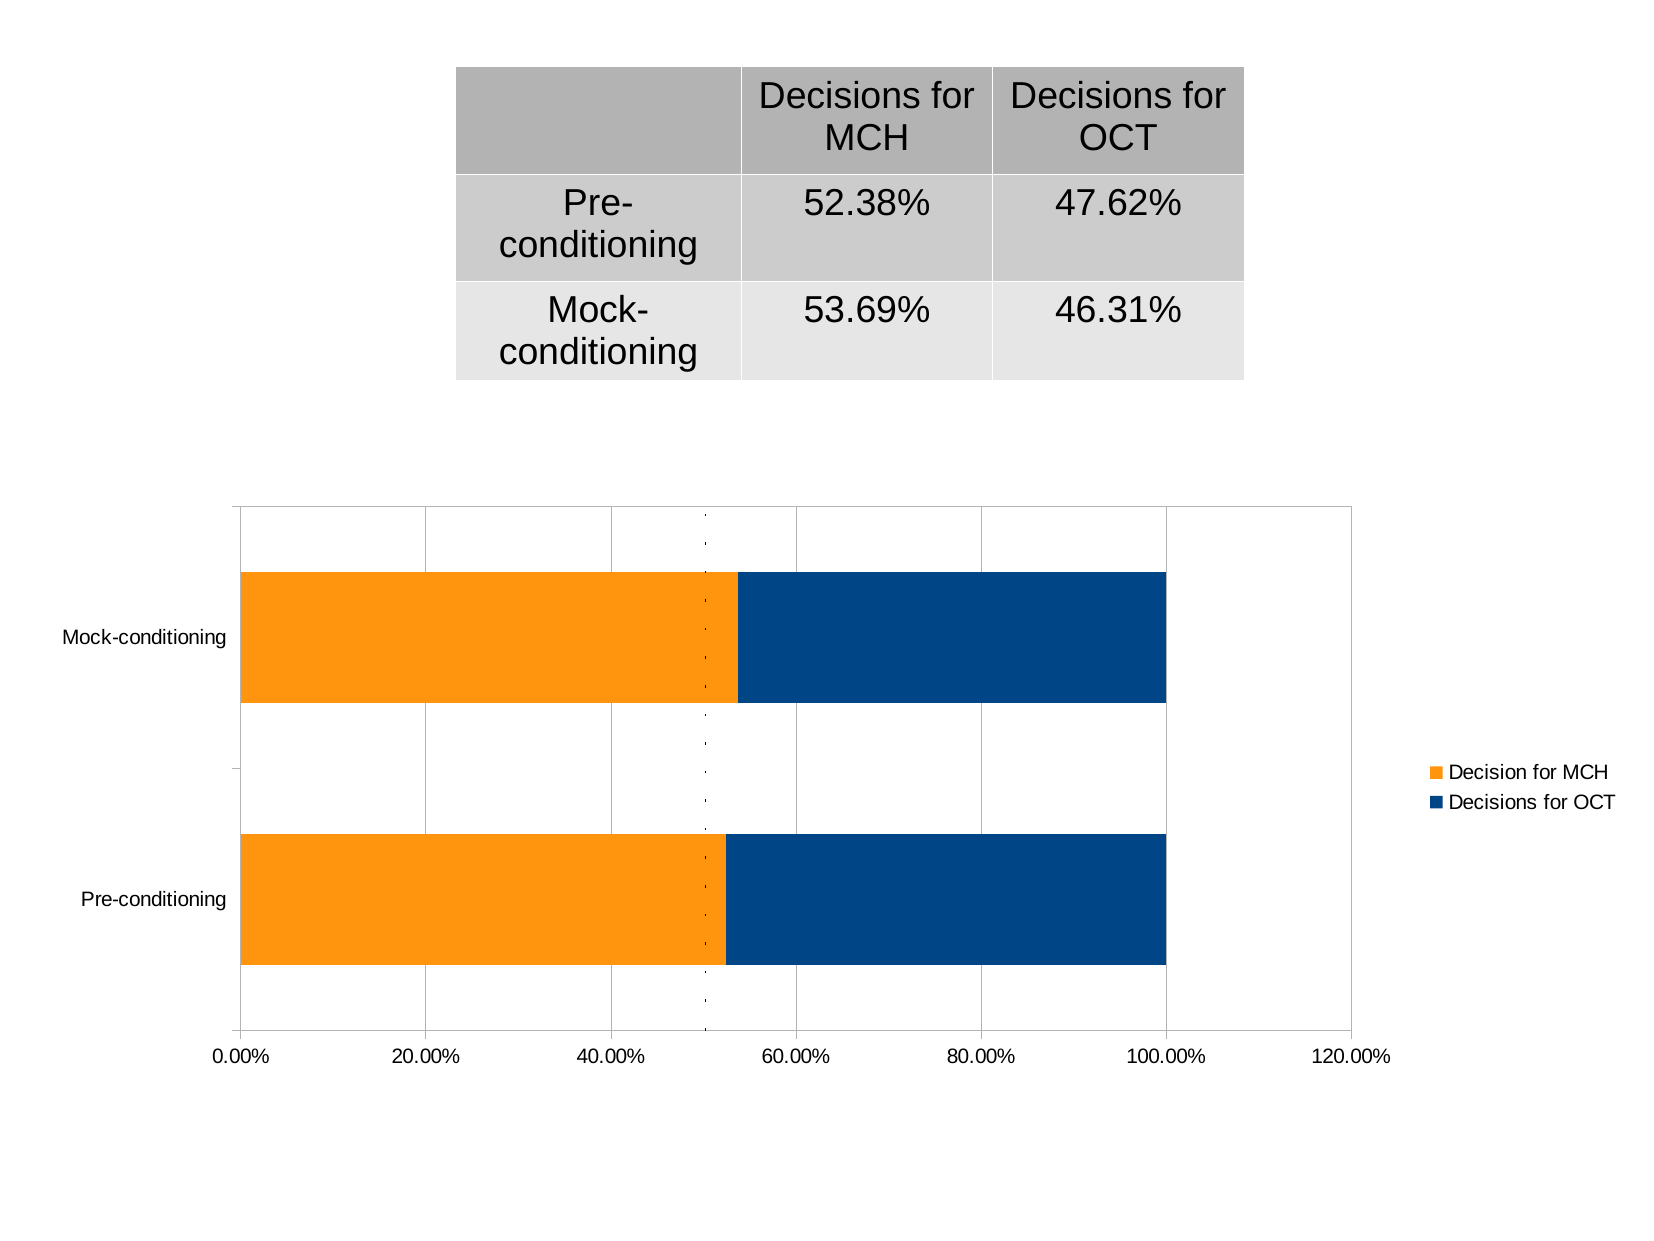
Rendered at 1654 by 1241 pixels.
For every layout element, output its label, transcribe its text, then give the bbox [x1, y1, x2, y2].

table_header Decisions for OCT [993, 67, 1244, 174]
table_cell 52.38% [742, 175, 992, 281]
table_cell 47.62% [993, 175, 1244, 281]
table_header [456, 67, 741, 174]
table_header Decisions for MCH [742, 67, 992, 174]
table_cell Pre-conditioning [456, 175, 741, 281]
table_cell Mock-conditioning [456, 282, 741, 380]
table_cell 46.31% [993, 282, 1244, 380]
chart [30, 494, 1636, 1081]
table_cell 53.69% [742, 282, 992, 380]
